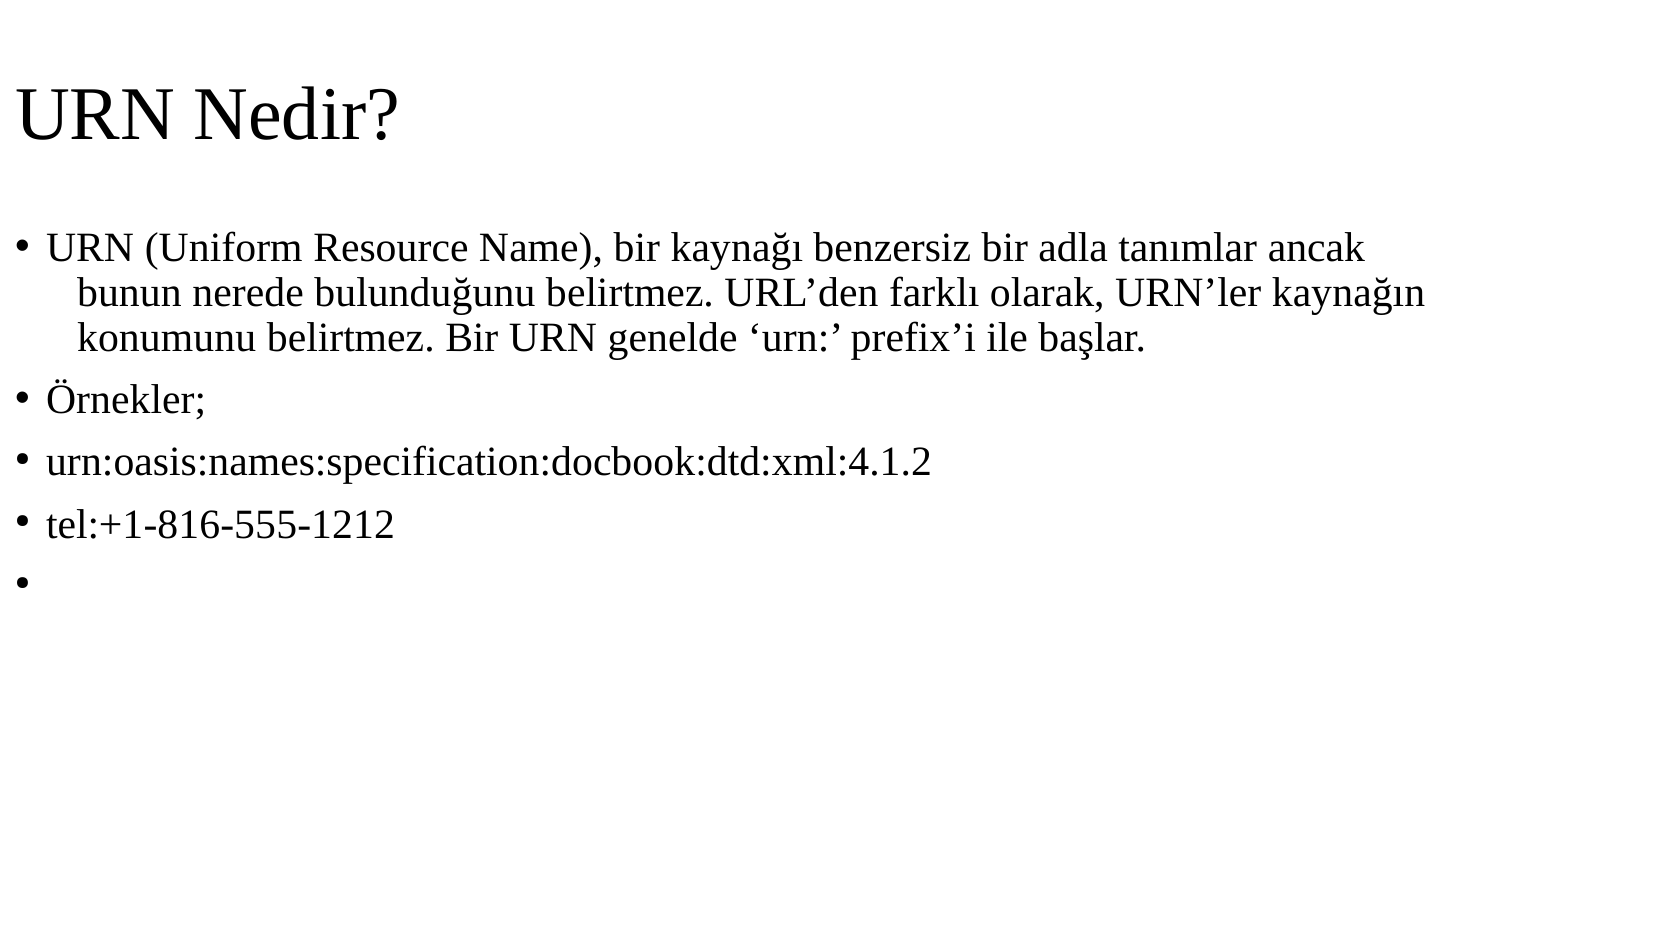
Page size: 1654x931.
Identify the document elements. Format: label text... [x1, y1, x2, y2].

title URN Nedir? [0, 36, 1489, 193]
list URN (Uniform Resource Name), bir kaynağı benzersiz bir adla tanımlar ancak bunun nerede bulunduğunu belirtmez. URL’den farklı olarak, URN’ler kaynağın konumunu belirtmez. Bir URN genelde ‘urn:’ prefix’i ile başlar. Örnekler; urn:oasis:names:specification:docbook:dtd:xml:4.1.2 tel:+1-816-555-1212 [0, 217, 1489, 758]
